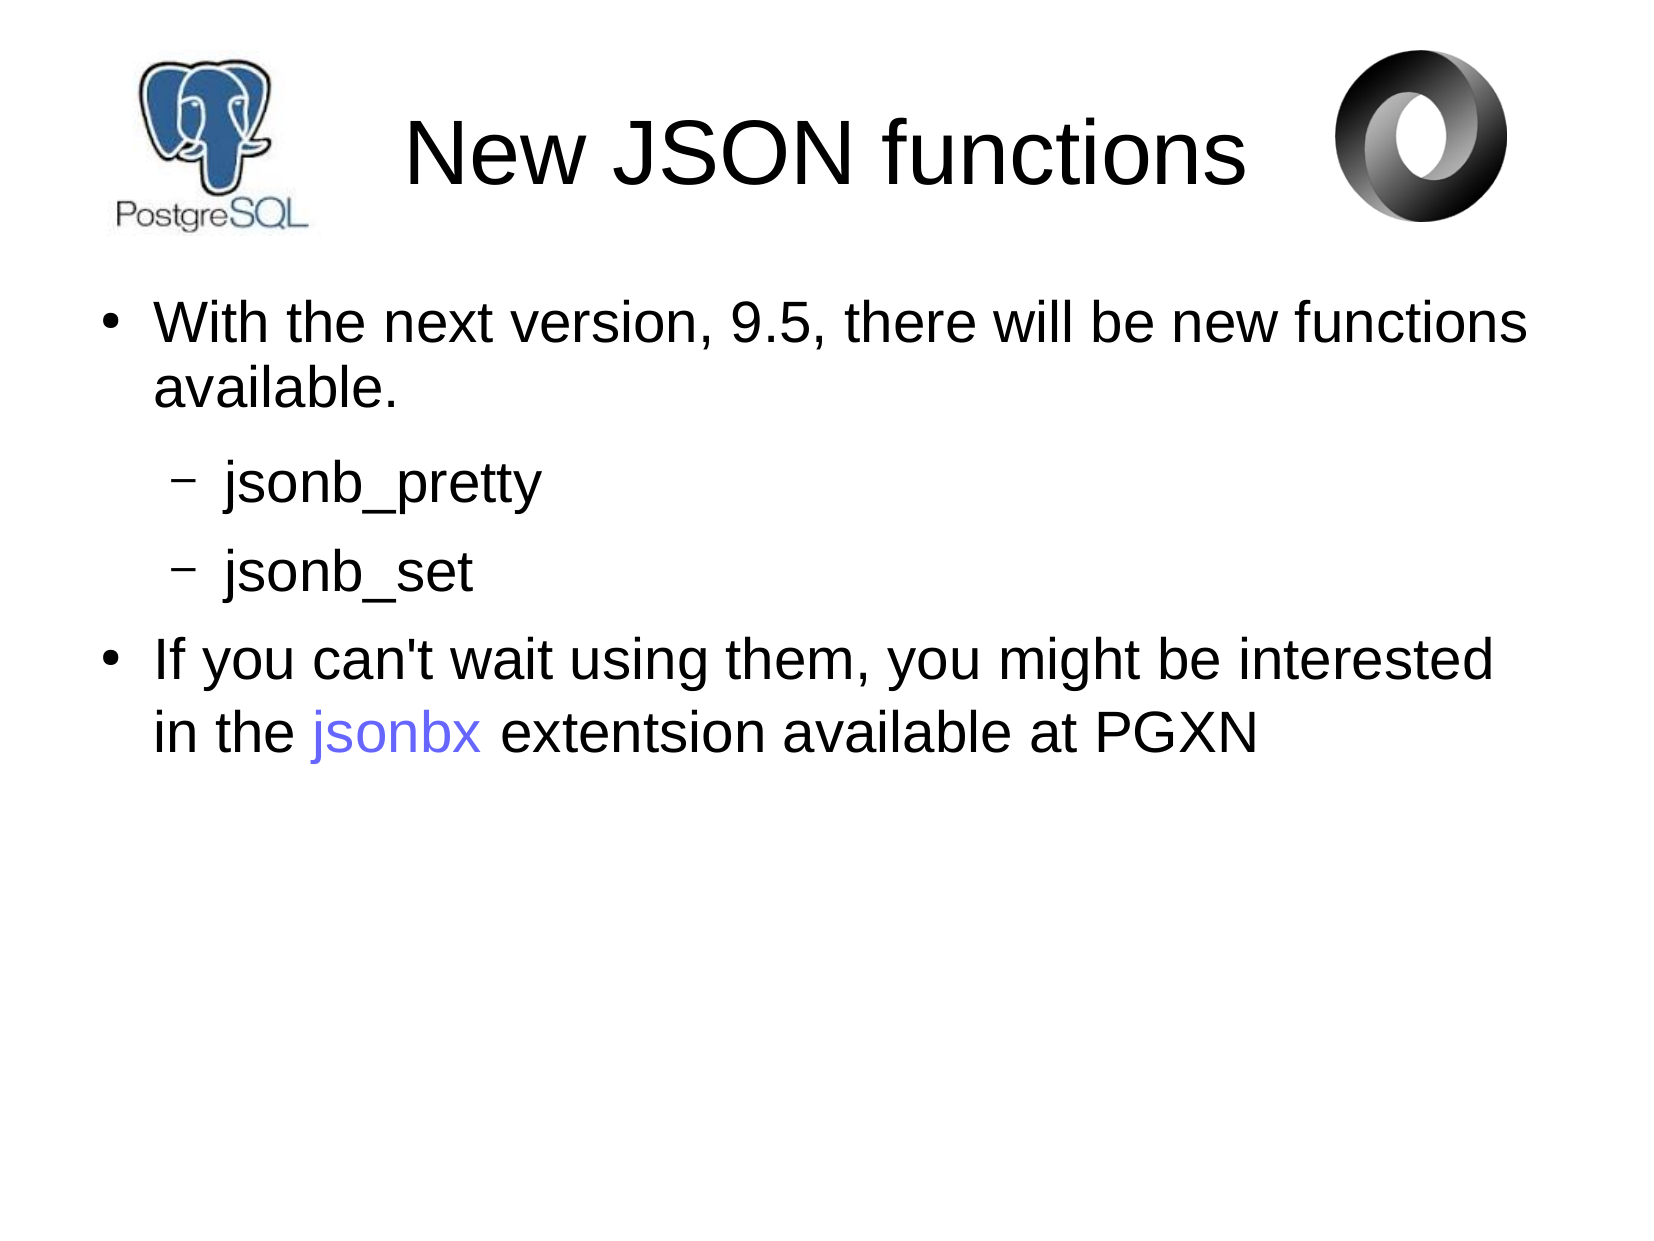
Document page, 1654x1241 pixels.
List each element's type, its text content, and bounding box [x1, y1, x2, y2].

list With the next version, 9.5, there will be new functions available. jsonb_pretty jsonb_set If you can't wait using them, you might be interested in the jsonbx extentsion available at PGXN [82, 290, 1538, 1010]
title New JSON functions [82, 49, 1571, 257]
picture [58, 50, 356, 237]
picture [1335, 50, 1507, 222]
